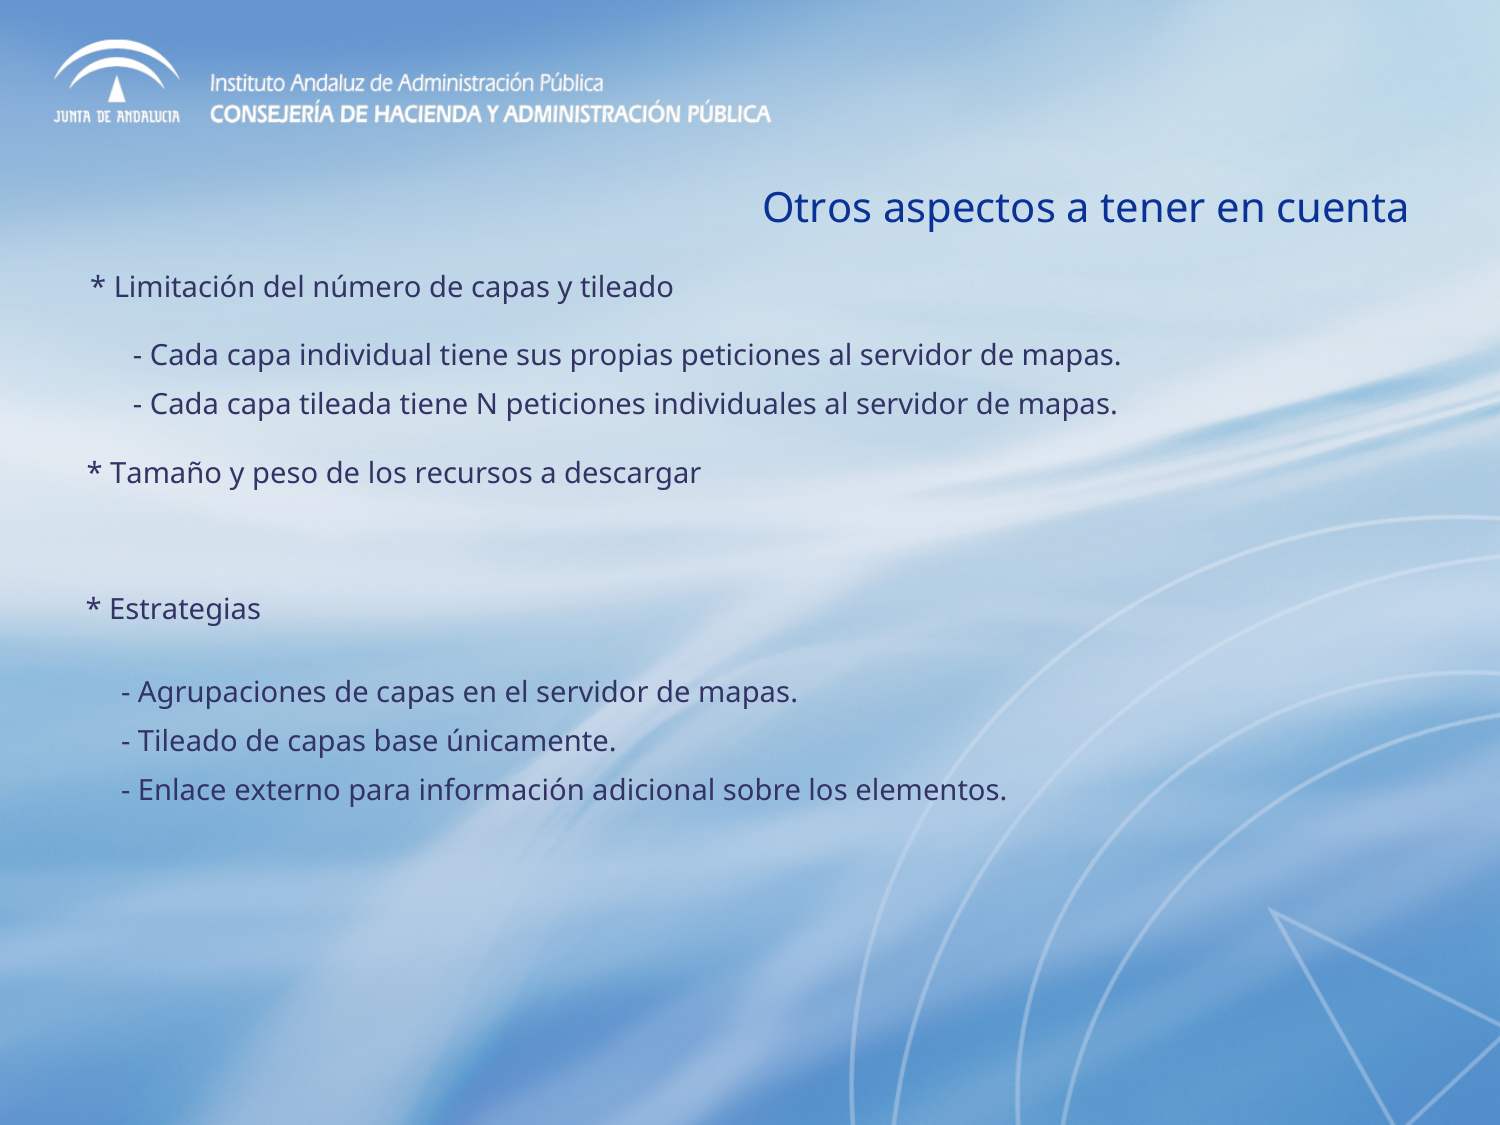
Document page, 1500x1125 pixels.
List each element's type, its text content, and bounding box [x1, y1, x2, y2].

text_box - Cada capa individual tiene sus propias peticiones al servidor de mapas. - Cada capa tileada tiene N peticiones individuales al servidor de mapas. [118, 330, 1288, 430]
picture [0, 0, 1500, 1125]
text_box * Estrategias [70, 584, 905, 635]
text_box - Agrupaciones de capas en el servidor de mapas. - Tileado de capas base únicamente. - Enlace externo para información adicional sobre los elementos. [106, 667, 1276, 815]
text_box * Limitación del número de capas y tileado [75, 262, 910, 313]
text_box * Tamaño y peso de los recursos a descargar [71, 448, 906, 499]
title Otros aspectos a tener en cuenta [75, 137, 1426, 275]
